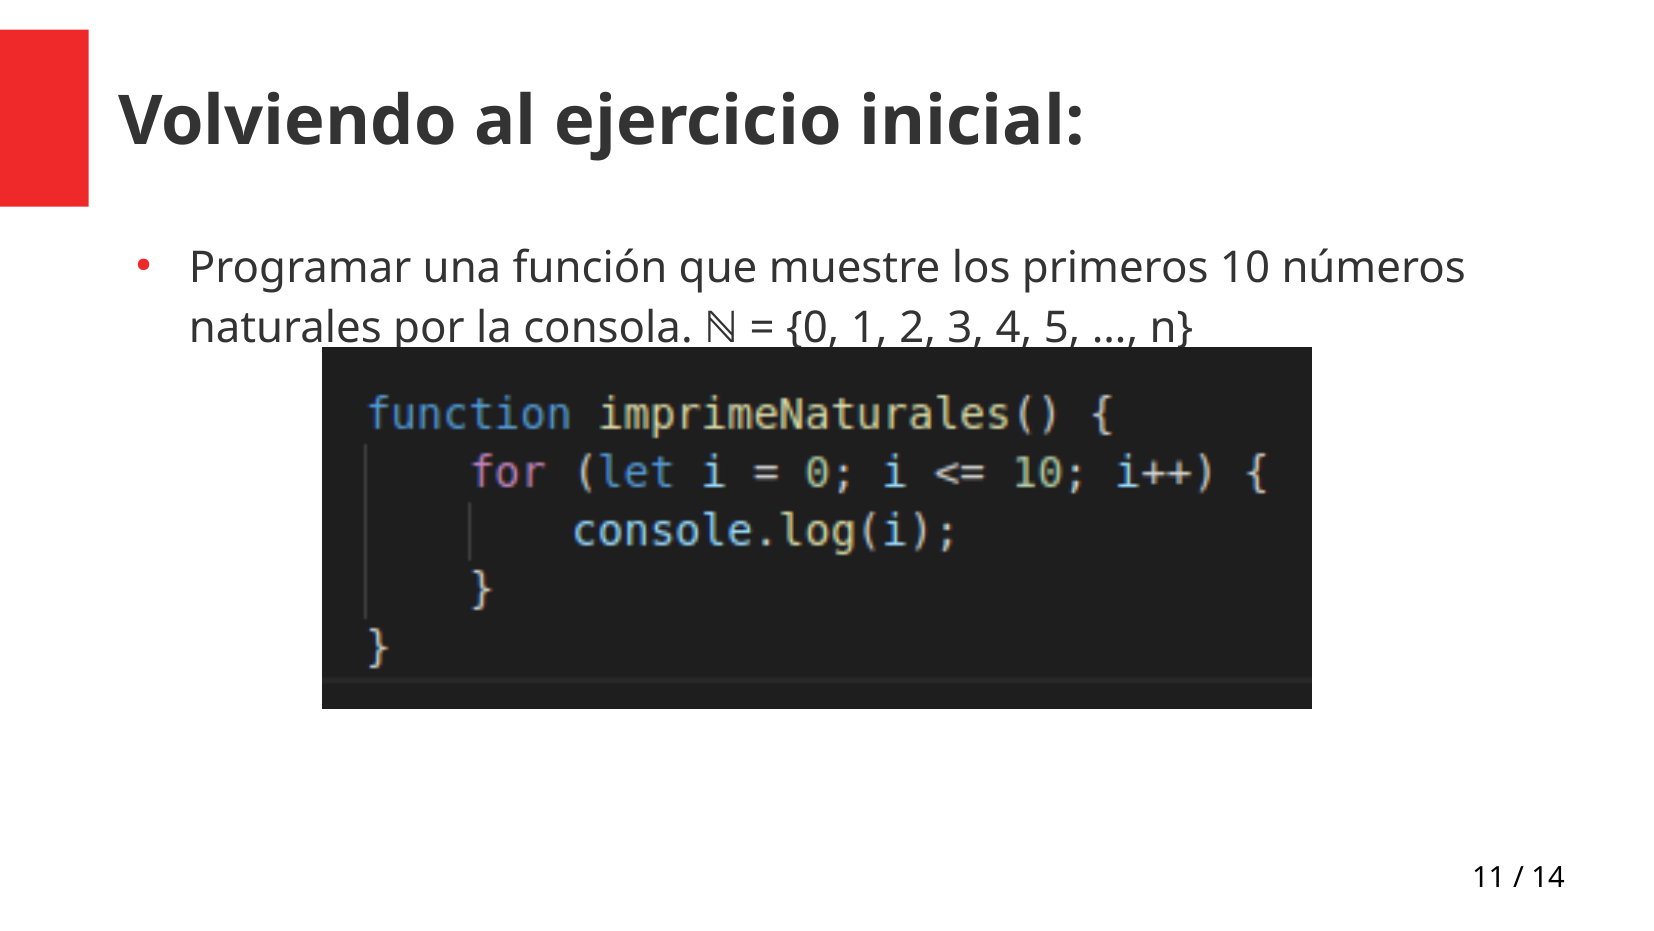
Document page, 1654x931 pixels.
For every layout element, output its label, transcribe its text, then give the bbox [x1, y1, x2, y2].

list Programar una función que muestre los primeros 10 números naturales por la consola. ℕ = {0, 1, 2, 3, 4, 5, …, n} [118, 236, 1595, 798]
title Volviendo al ejercicio inicial: [118, 29, 1595, 207]
picture [322, 347, 1312, 709]
